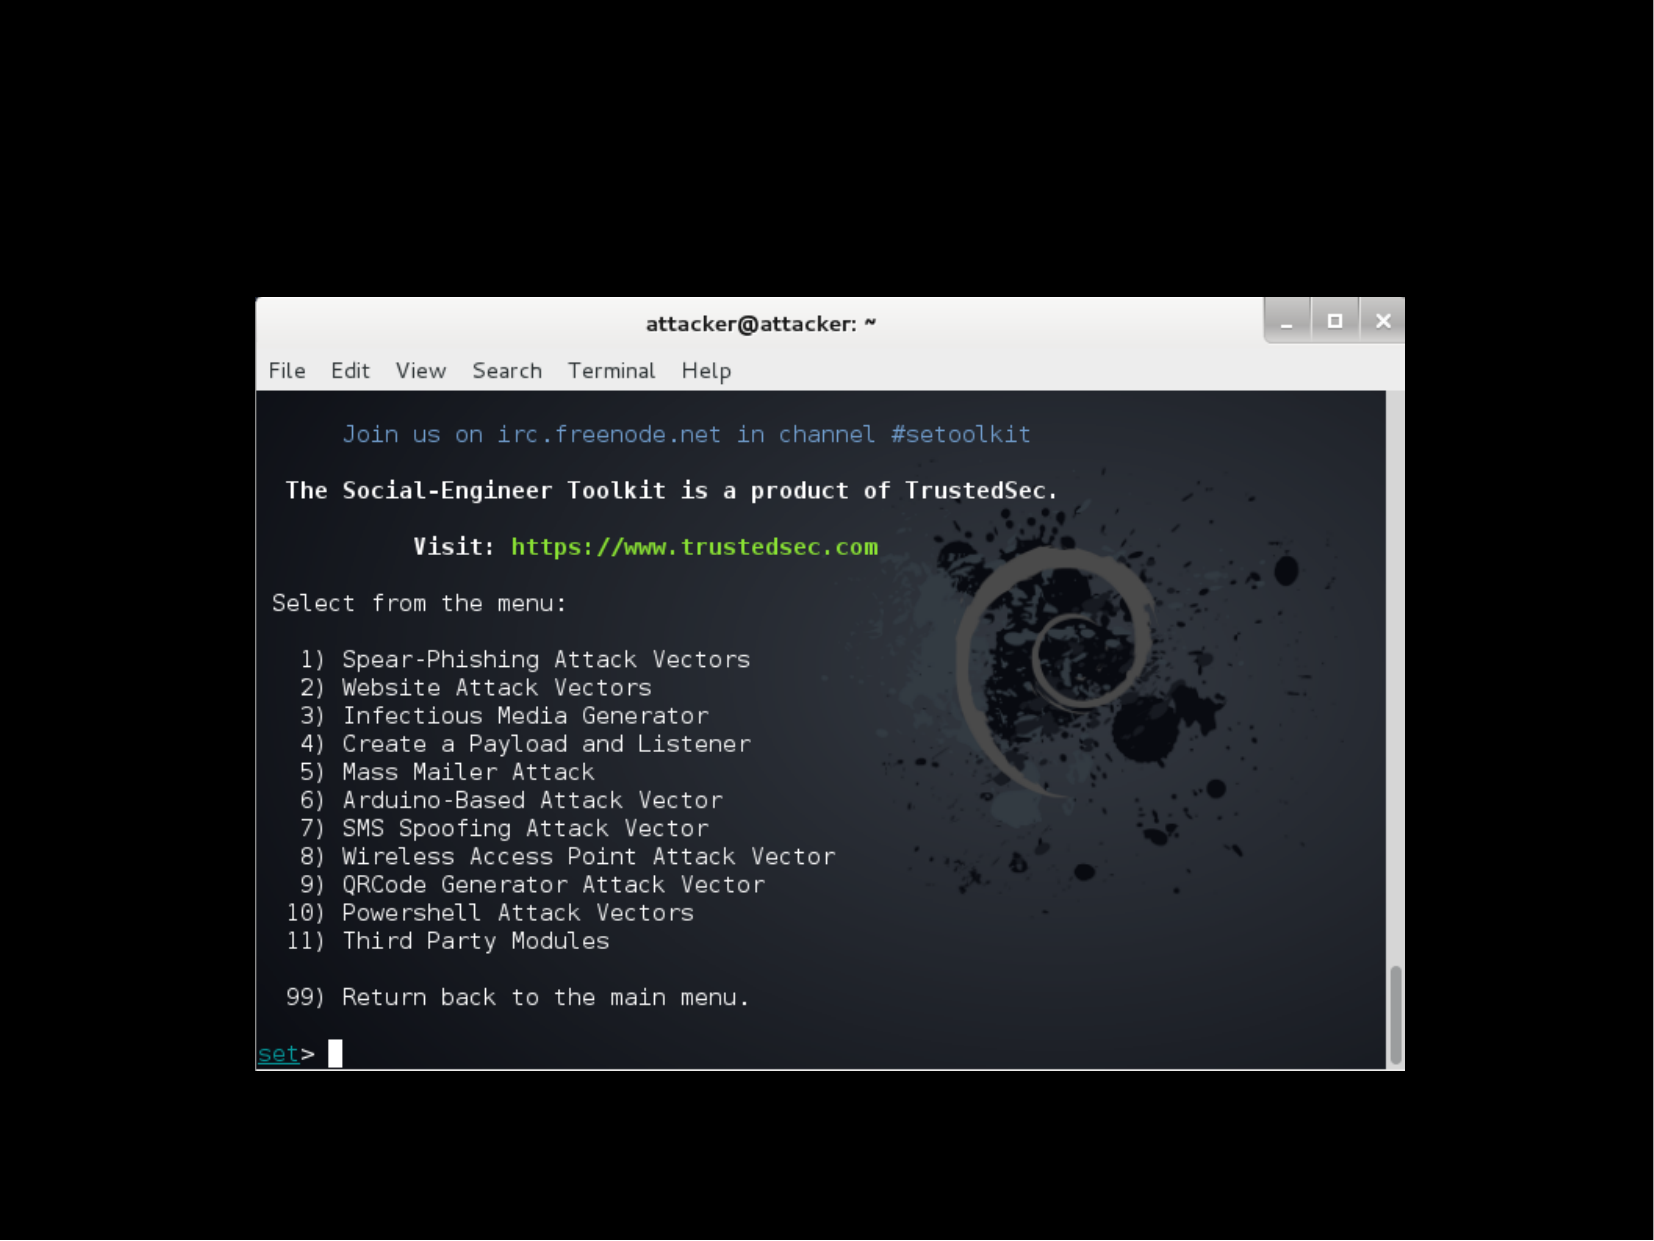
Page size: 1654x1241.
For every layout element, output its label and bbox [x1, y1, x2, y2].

picture [255, 297, 1405, 1071]
